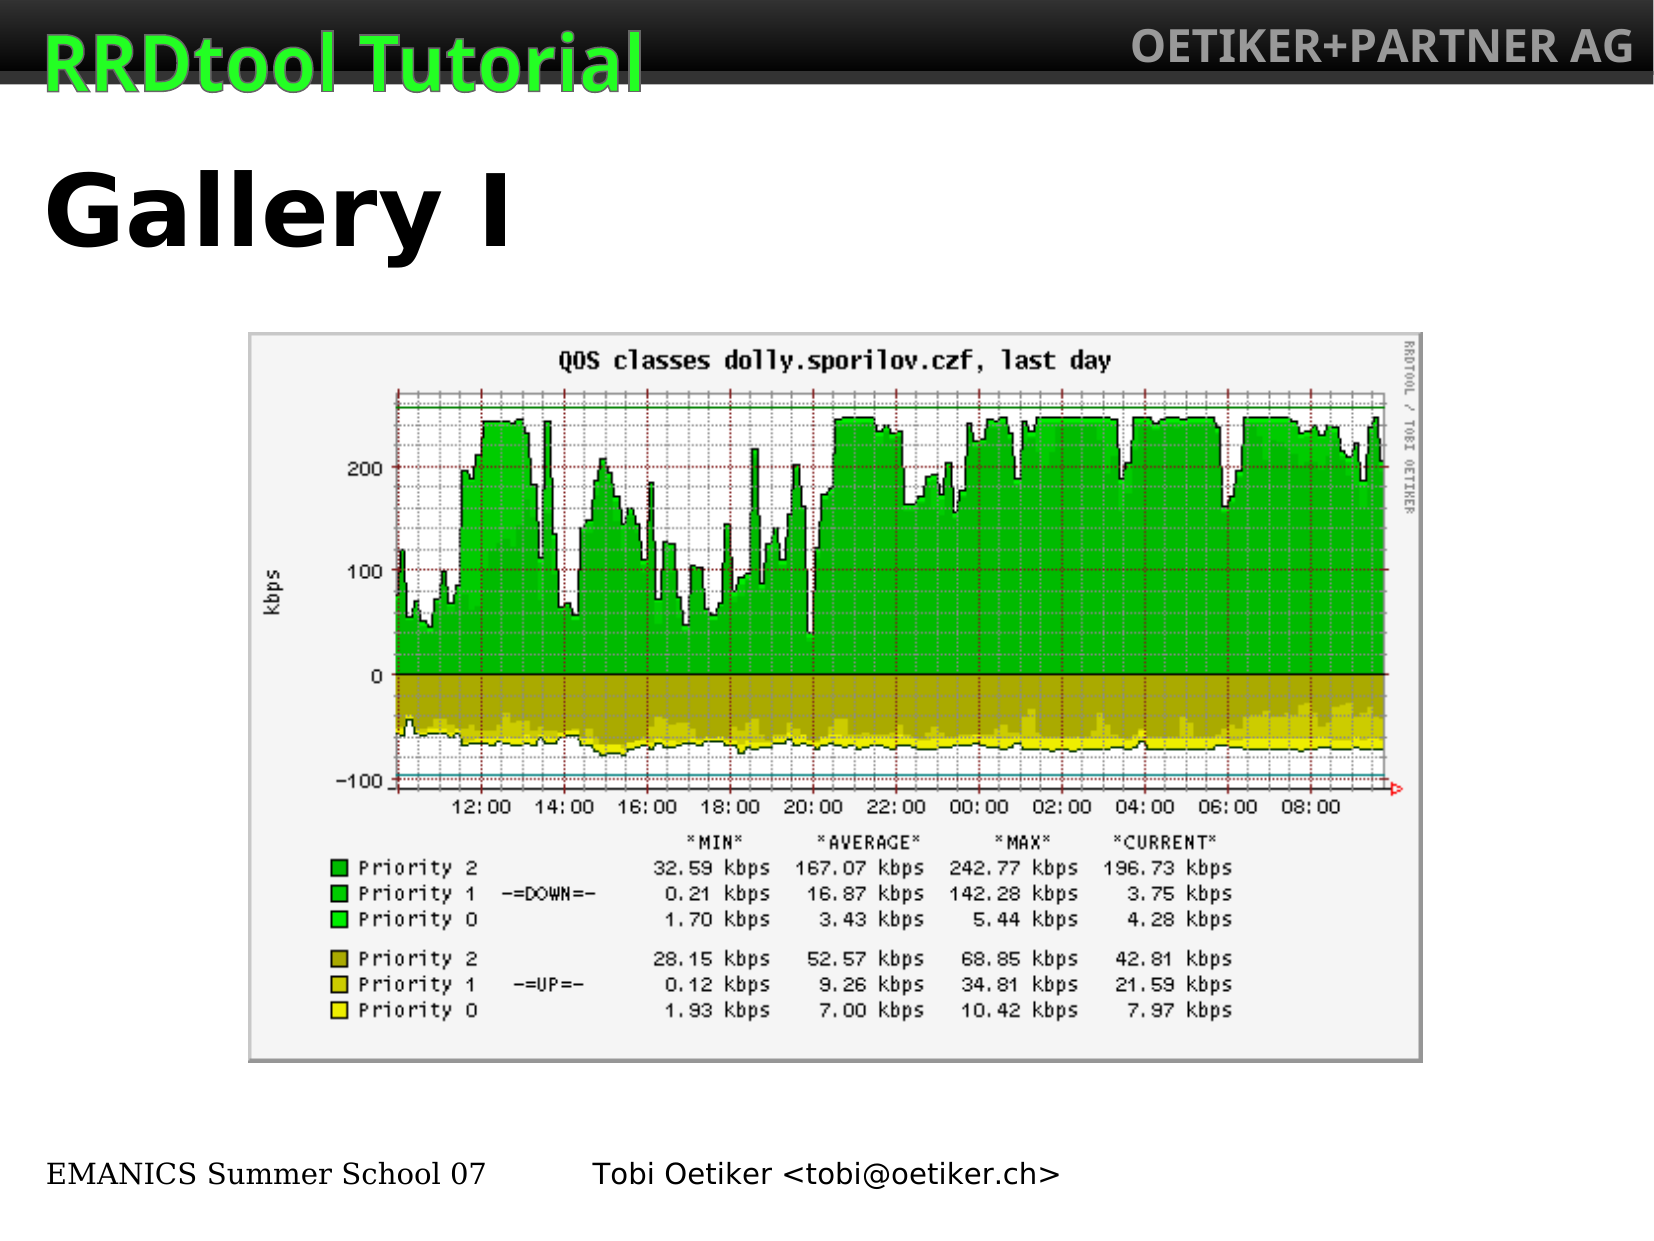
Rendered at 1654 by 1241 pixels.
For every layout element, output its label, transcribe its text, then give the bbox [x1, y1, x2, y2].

title Gallery I [43, 137, 1582, 287]
picture [248, 332, 1423, 1063]
